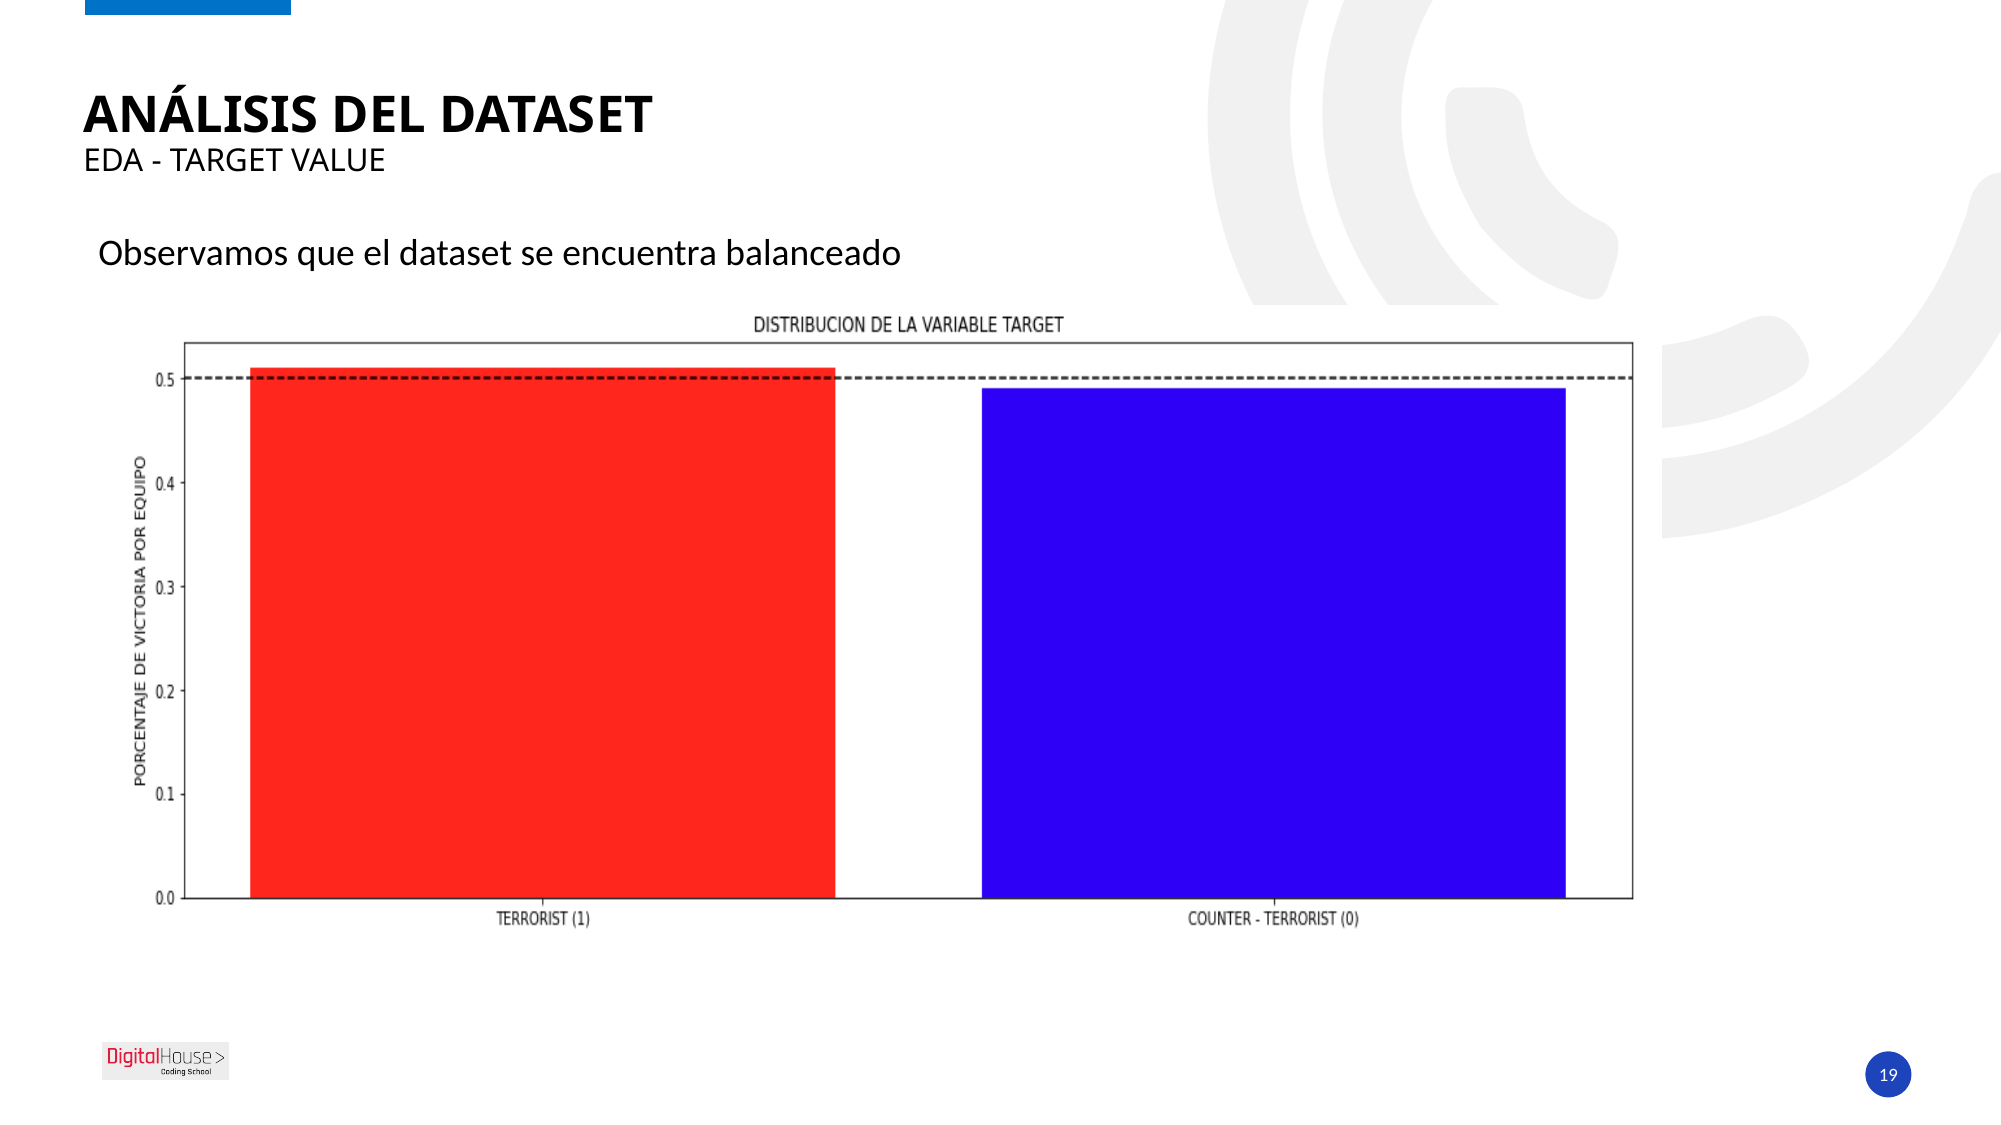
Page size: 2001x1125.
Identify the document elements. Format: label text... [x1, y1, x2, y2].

text_box [1864, 1059, 1913, 1090]
text_box Observamos que el dataset se encuentra balanceado [83, 220, 1243, 281]
title ANÁLISIS DEL DATASET eda - TARGET VALUE [83, 87, 1913, 239]
picture [105, 305, 1662, 944]
